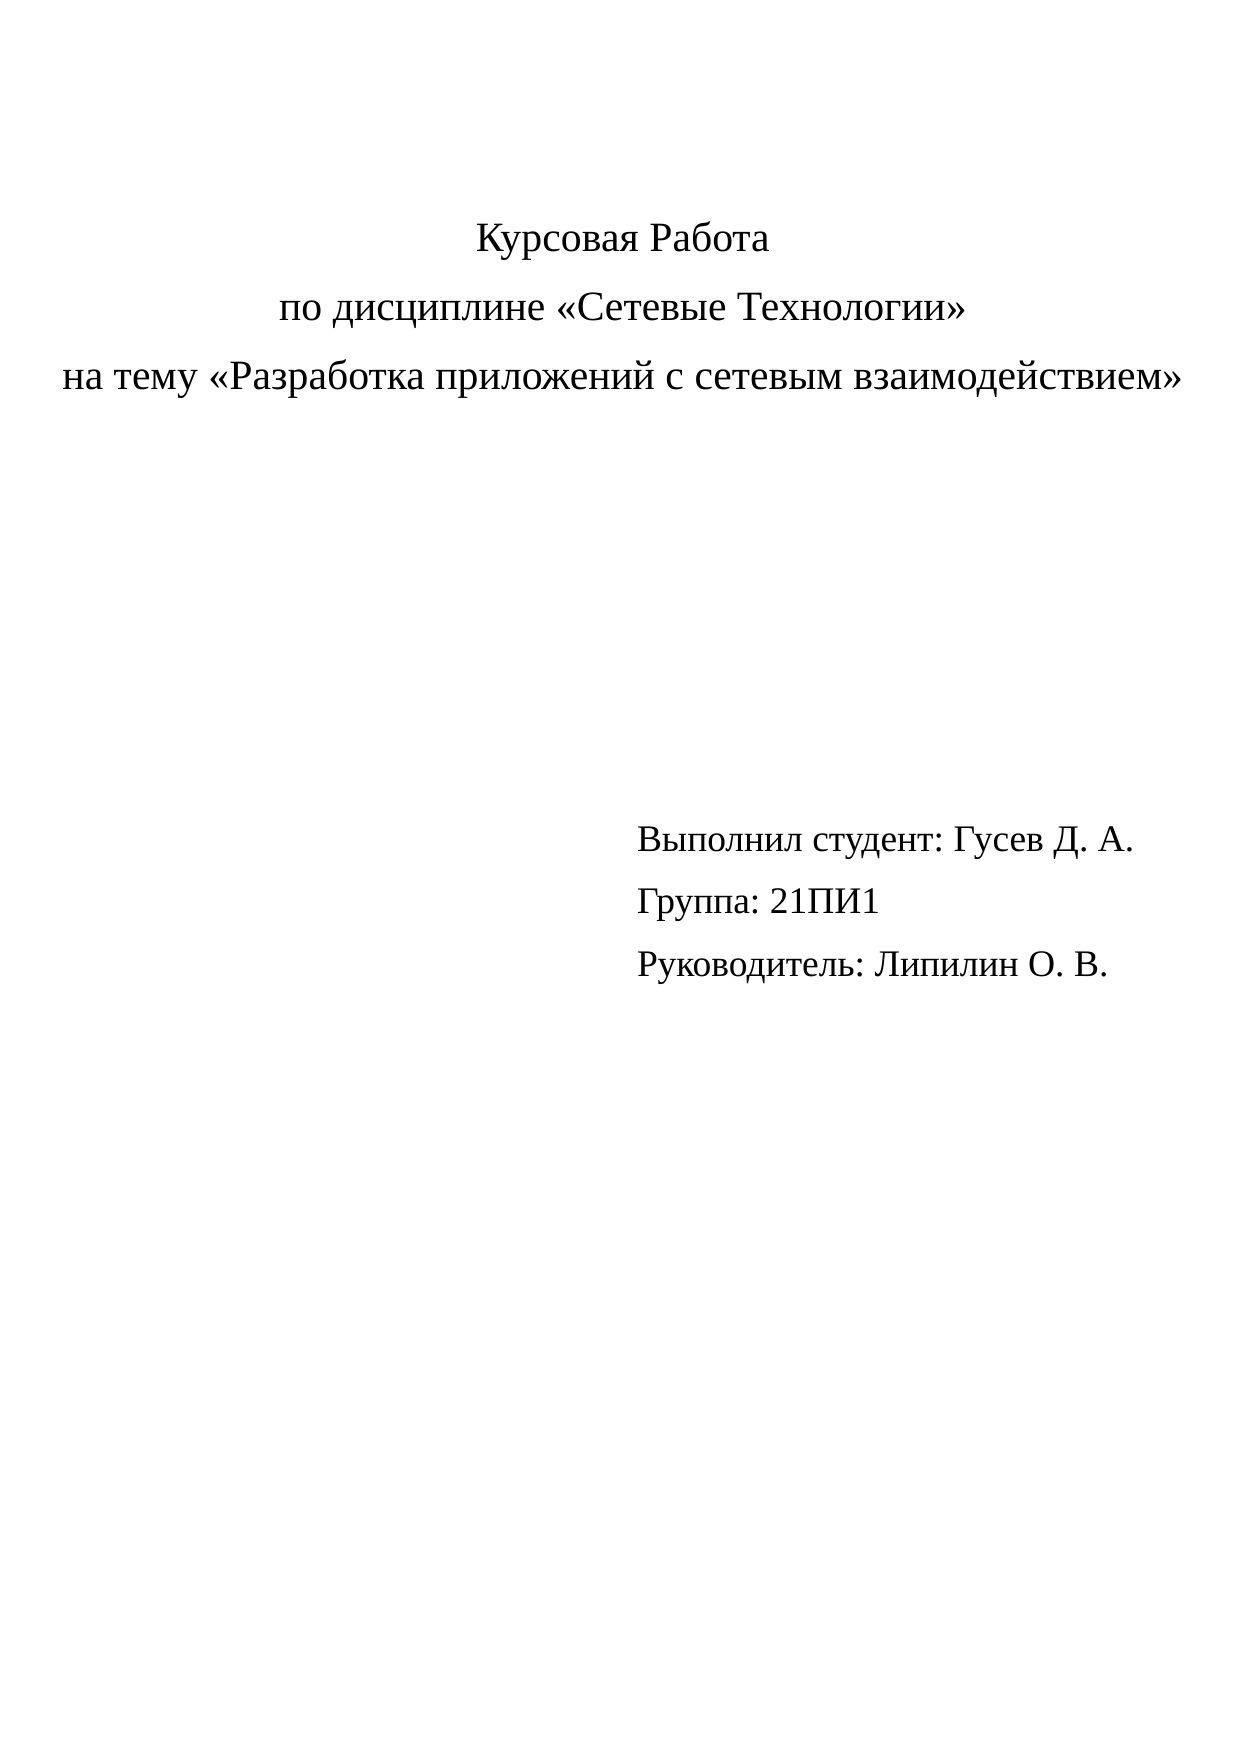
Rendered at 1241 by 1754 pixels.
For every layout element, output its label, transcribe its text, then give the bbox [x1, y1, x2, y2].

list Выполнил студент: Гусев Д. А. Группа: 21ПИ1 Руководитель: Липилин О. В. [637, 797, 1241, 1123]
title Курсовая Работа по дисциплине «Сетевые Технологии» на тему «Разработка приложений с сетевым взаимодействием» [17, 170, 1229, 420]
